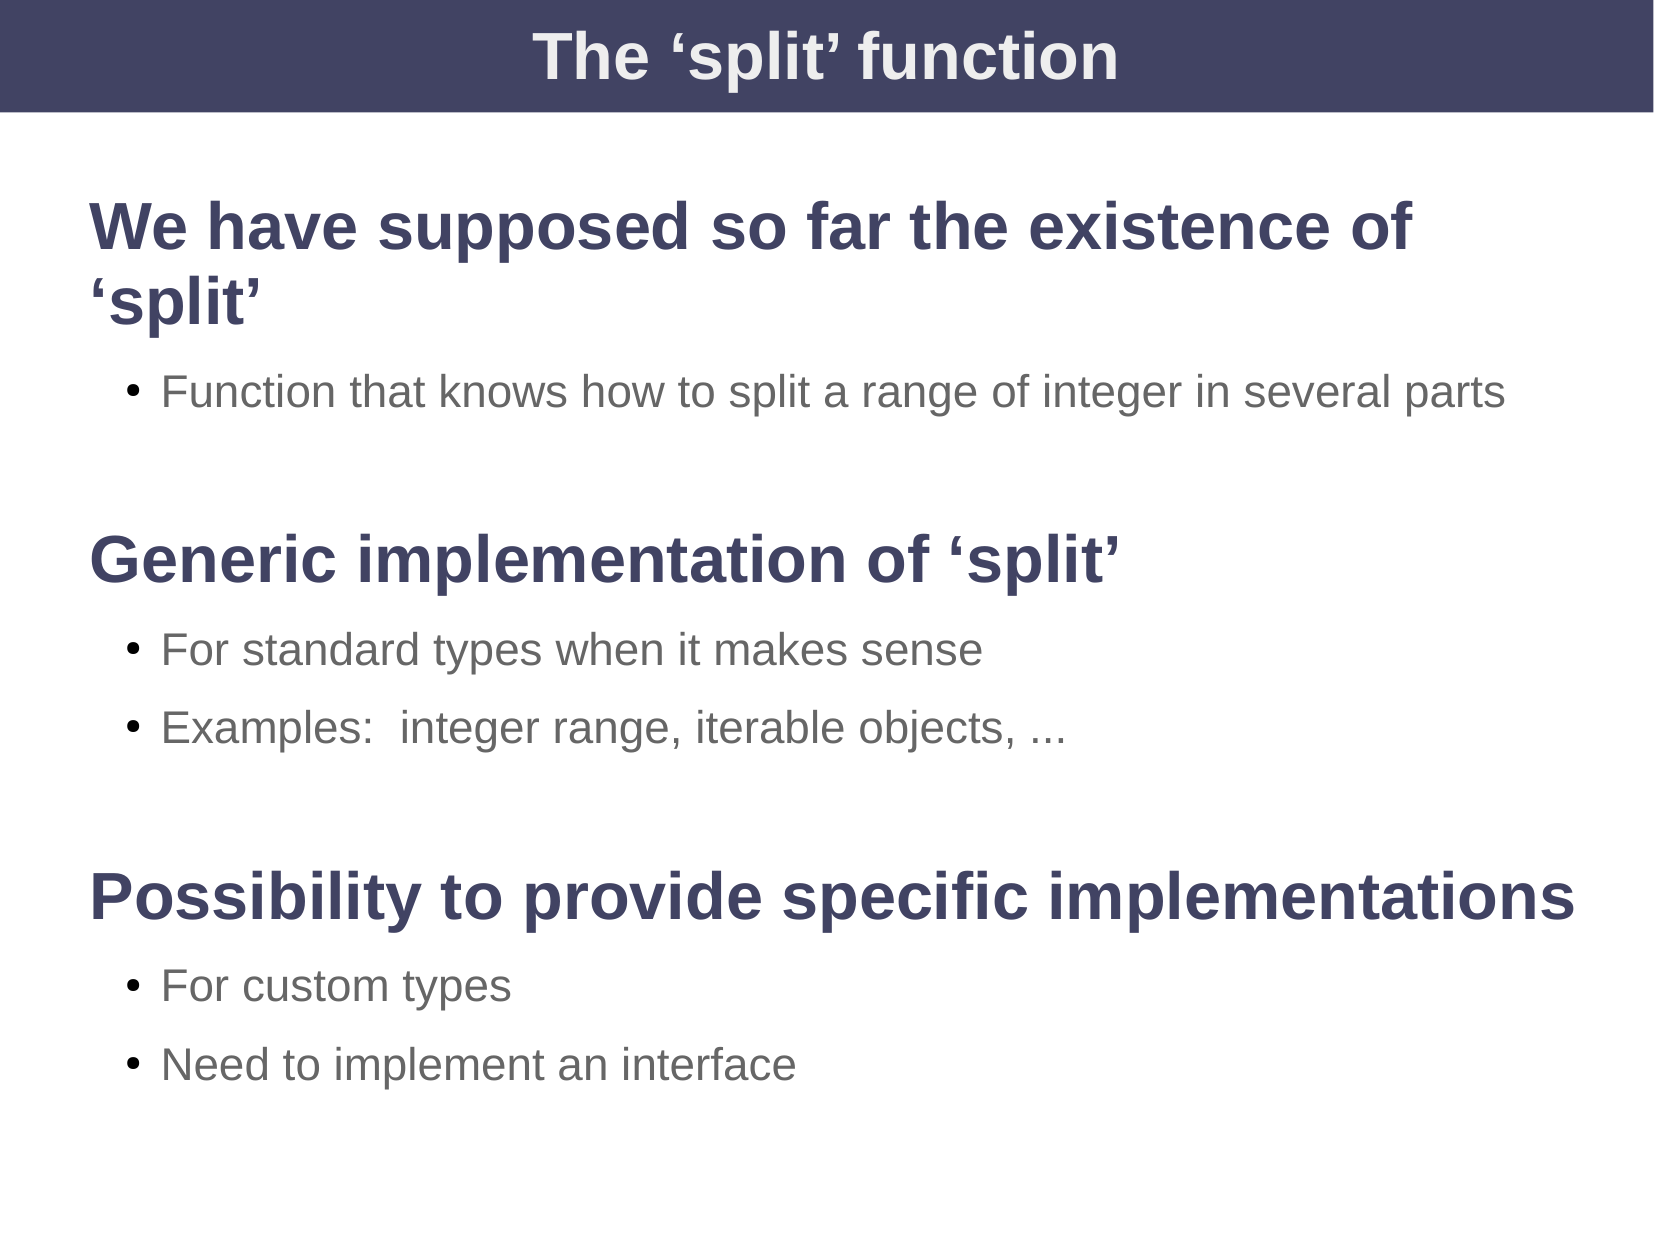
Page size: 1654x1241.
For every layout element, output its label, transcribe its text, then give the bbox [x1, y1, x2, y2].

text_box We have supposed so far the existence of ‘split’ Function that knows how to split a range of integer in several parts Generic implementation of ‘split’ For standard types when it makes sense Examples: integer range, iterable objects, ... Possibility to provide specific implementations For custom types Need to implement an interface [75, 181, 1619, 1098]
text_box The ‘split’ function [0, 0, 1654, 113]
